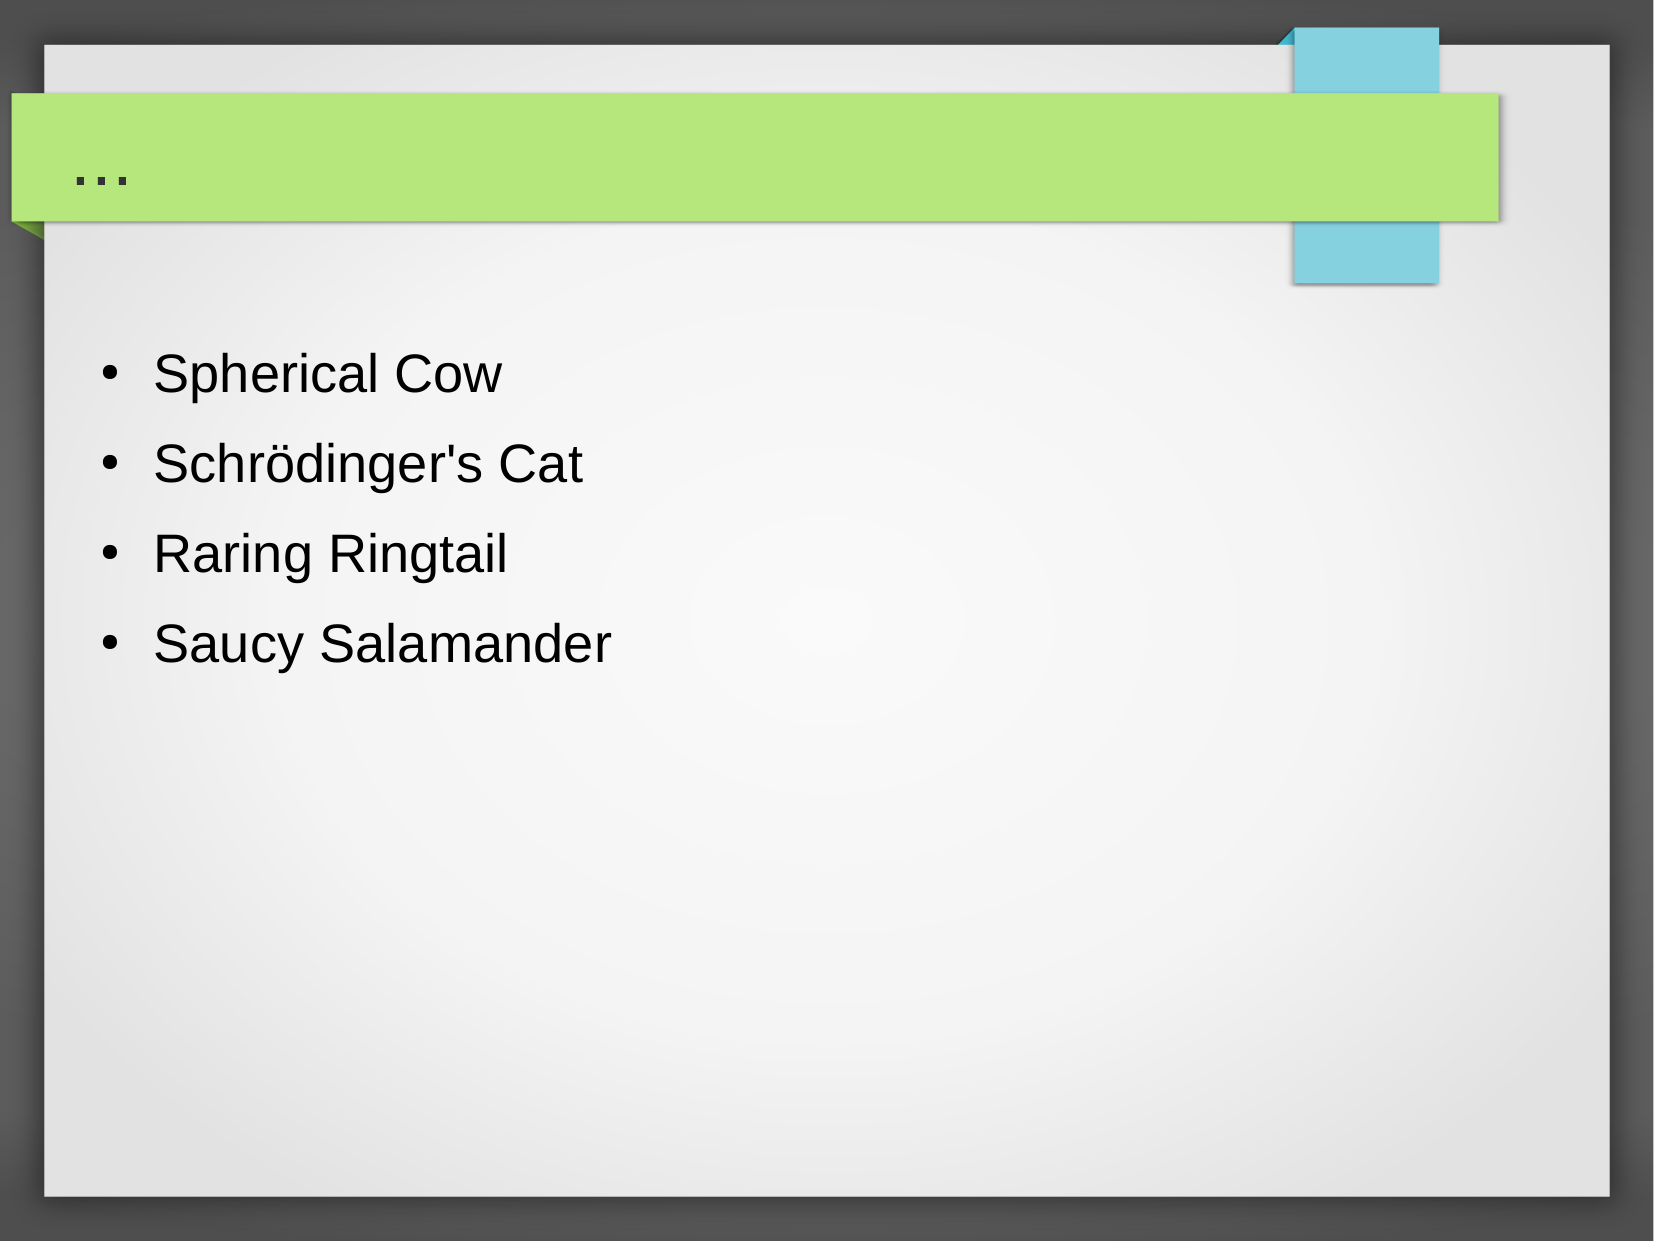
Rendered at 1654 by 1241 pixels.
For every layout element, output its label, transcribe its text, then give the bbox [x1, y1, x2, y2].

list Spherical Cow Schrödinger's Cat Raring Ringtail Saucy Salamander [82, 343, 1538, 1063]
title ... [70, 106, 1229, 213]
picture [0, 0, 1654, 1241]
